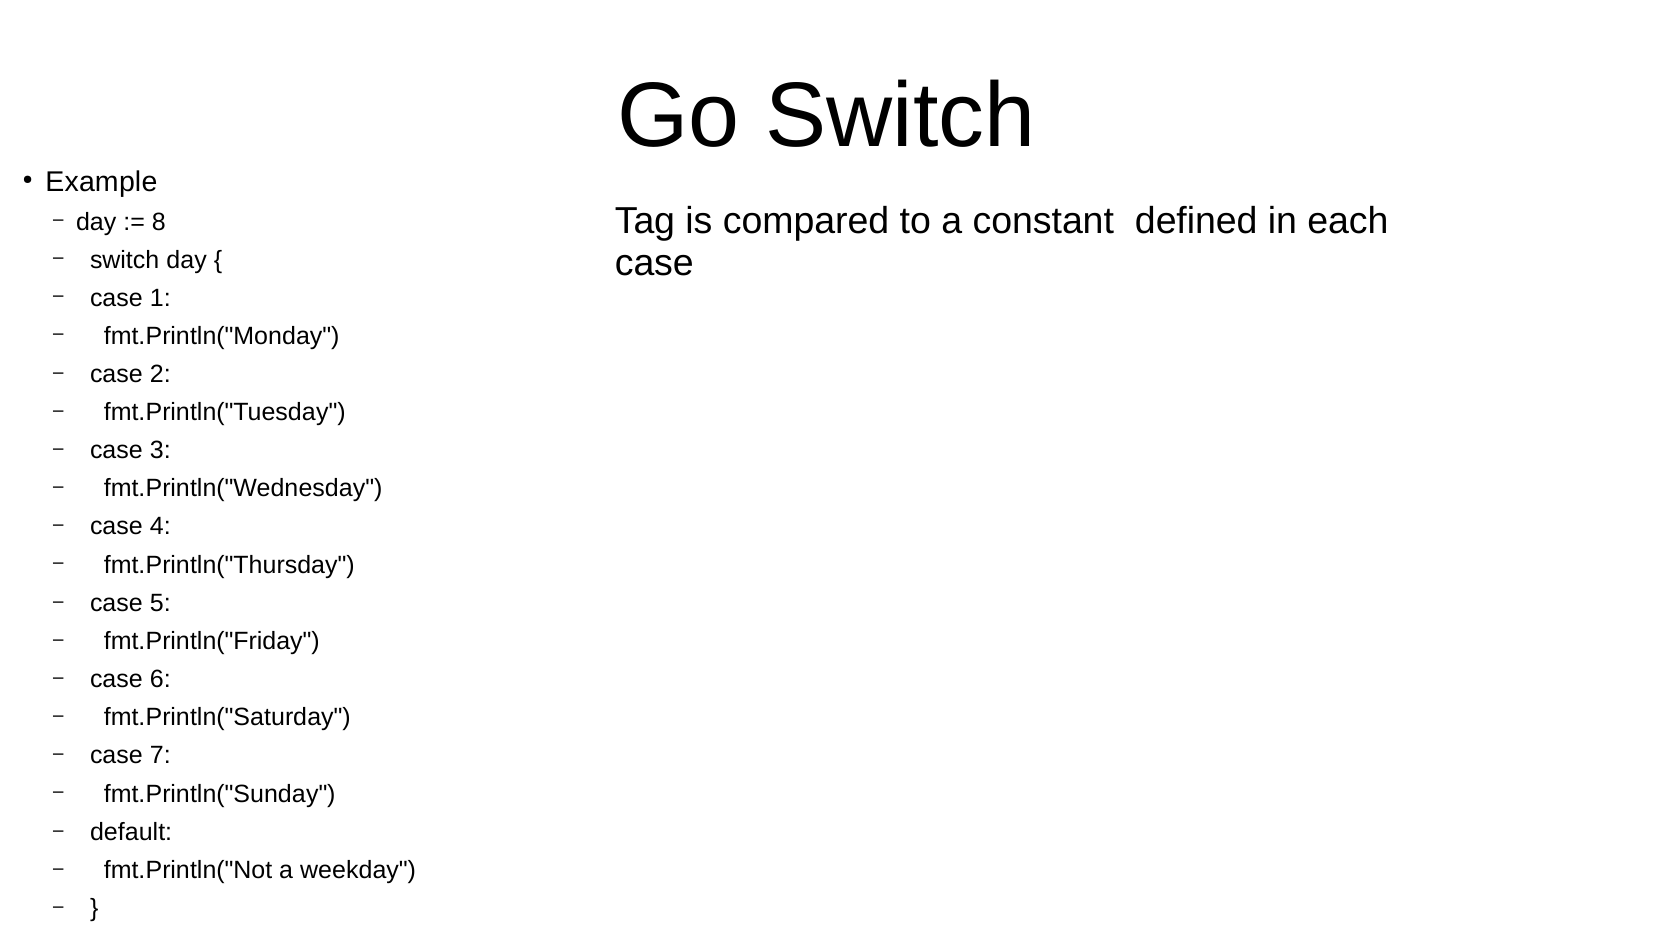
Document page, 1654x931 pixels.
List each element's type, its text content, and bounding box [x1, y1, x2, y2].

title Go Switch [82, 37, 1571, 165]
list Example day := 8 switch day { case 1: fmt.Println("Monday") case 2: fmt.Println("Tuesday") case 3: fmt.Println("Wednesday") case 4: fmt.Println("Thursday") case 5: fmt.Println("Friday") case 6: fmt.Println("Saturday") case 7: fmt.Println("Sunday") default: fmt.Println("Not a weekday") } [15, 165, 1571, 931]
text_box Tag is compared to a constant defined in each case [600, 192, 1441, 292]
